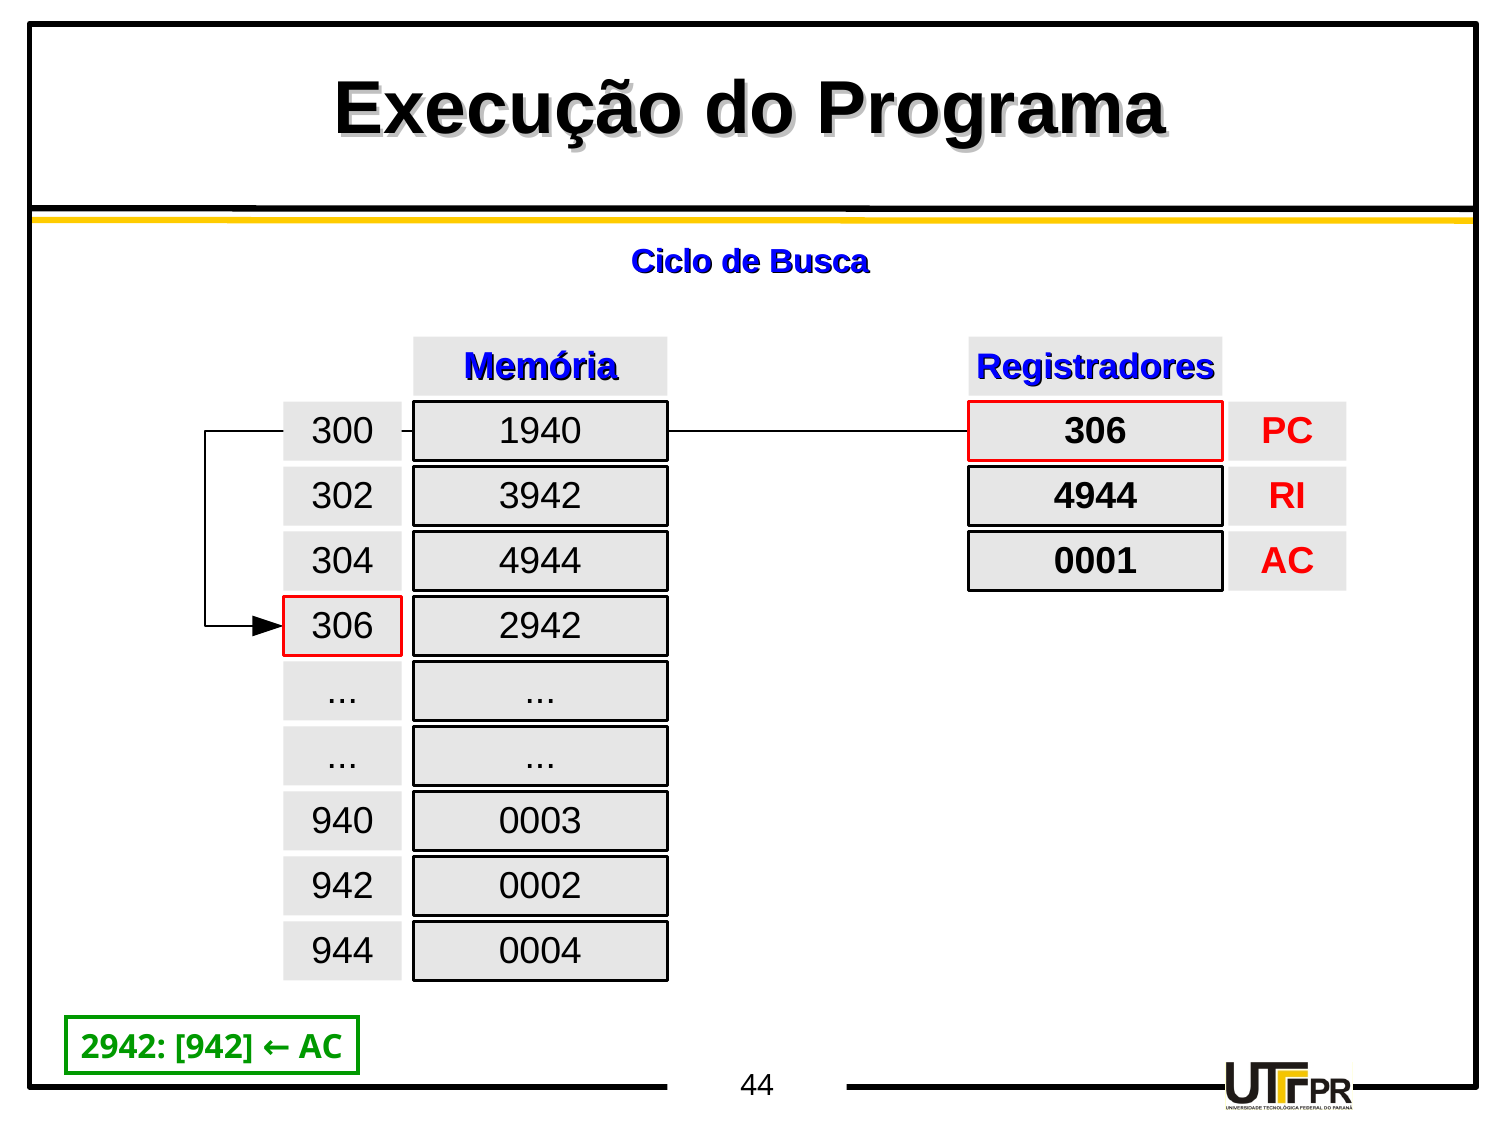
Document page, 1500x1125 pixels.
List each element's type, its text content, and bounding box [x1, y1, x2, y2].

text_box 3942 [413, 466, 668, 526]
title Execução do Programa [41, 65, 1459, 159]
text_box 4944 [968, 466, 1223, 526]
text_box 0004 [413, 921, 668, 981]
text_box 0001 [968, 531, 1223, 591]
text_box ... [283, 661, 402, 721]
text_box 306 [283, 596, 402, 656]
text_box ... [413, 661, 668, 721]
text_box 940 [283, 791, 402, 851]
text_box Memória [413, 336, 668, 396]
text_box Registradores [968, 336, 1223, 396]
text_box AC [1228, 531, 1347, 591]
text_box PC [1228, 401, 1347, 461]
text_box 944 [283, 921, 402, 981]
text_box ... [413, 726, 668, 786]
text_box 4944 [413, 531, 668, 591]
text_box 300 [283, 401, 402, 461]
text_box 942 [283, 856, 402, 916]
text_box Ciclo de Busca [616, 231, 884, 287]
text_box 306 [968, 401, 1223, 461]
text_box 2942: [942] ← AC [65, 1017, 359, 1073]
text_box 304 [283, 531, 402, 591]
text_box ... [283, 726, 402, 786]
text_box 2942 [413, 596, 668, 656]
text_box 302 [283, 466, 402, 526]
picture [1225, 1062, 1353, 1110]
text_box 1940 [413, 401, 668, 461]
text_box 0002 [413, 856, 668, 916]
text_box RI [1228, 466, 1347, 526]
text_box 0003 [413, 791, 668, 851]
